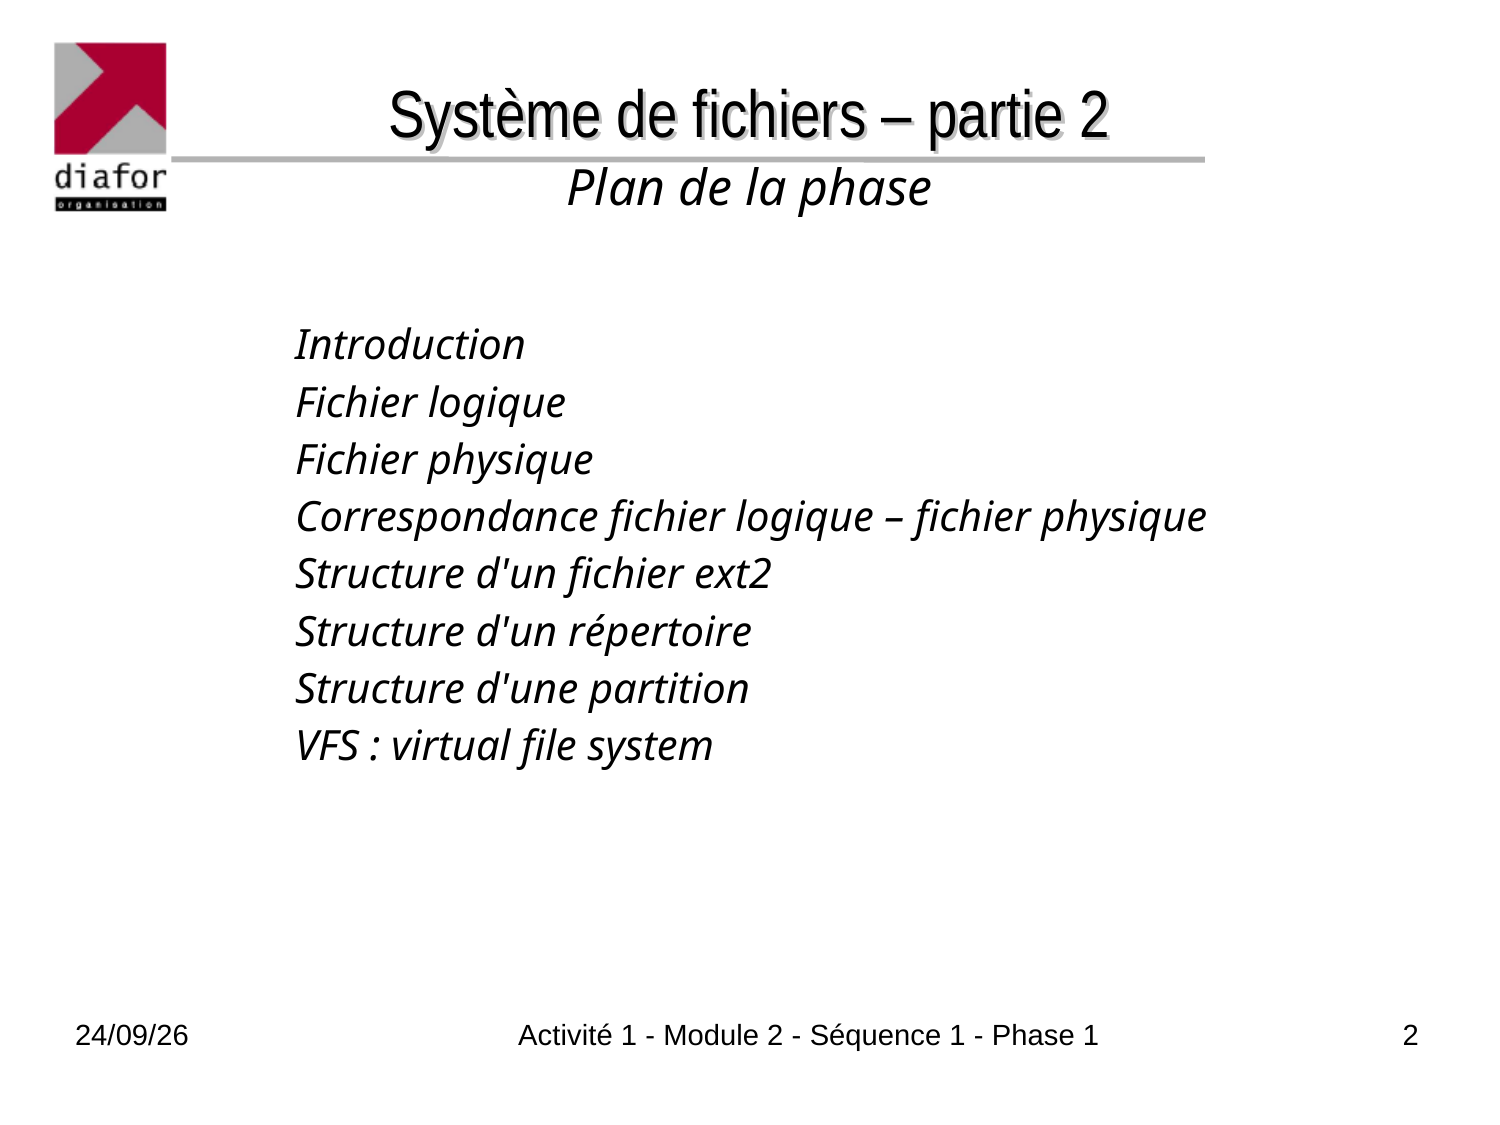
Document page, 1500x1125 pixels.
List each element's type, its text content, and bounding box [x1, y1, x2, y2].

picture [53, 42, 168, 213]
title Système de fichiers – partie 2 Plan de la phase [75, 45, 1426, 250]
list Introduction Fichier logique Fichier physique Correspondance fichier logique – fichier physique Structure d'un fichier ext2 Structure d'un répertoire Structure d'une partition VFS : virtual file system [295, 324, 1418, 743]
